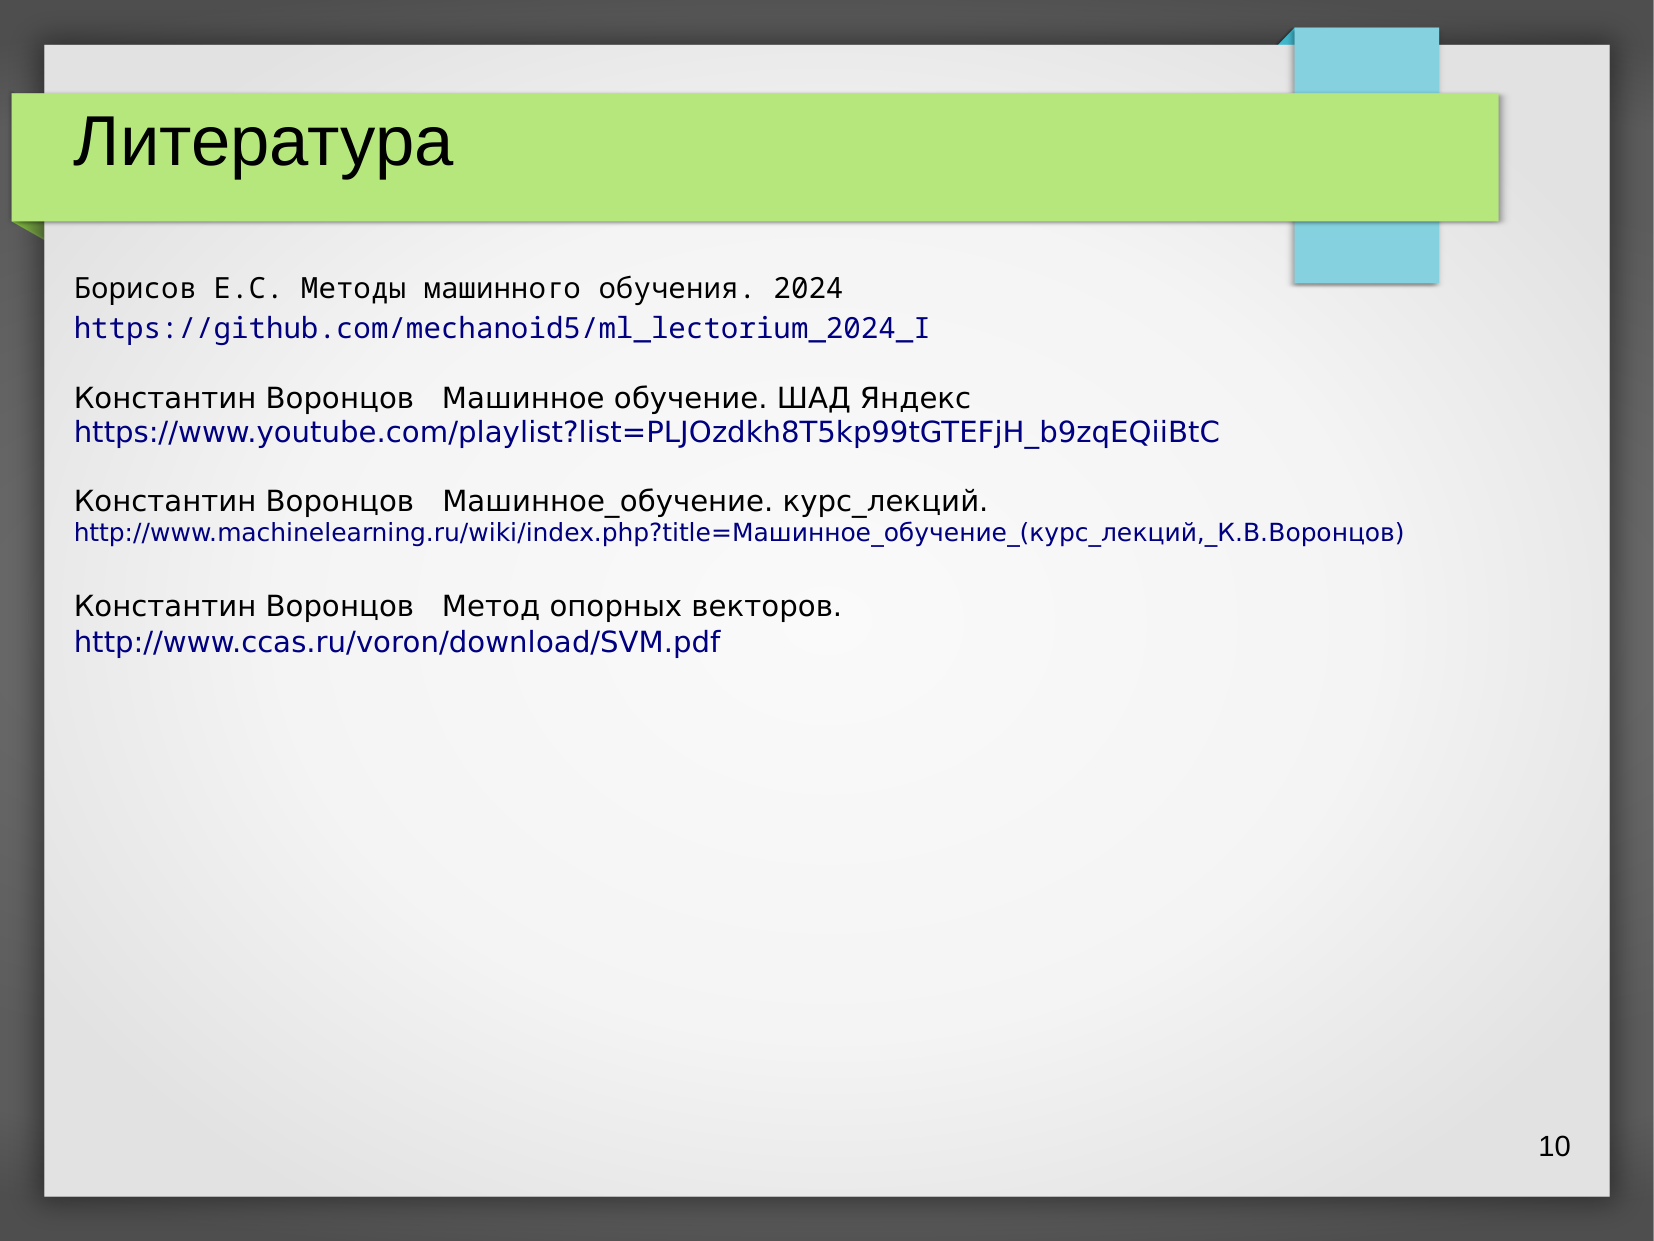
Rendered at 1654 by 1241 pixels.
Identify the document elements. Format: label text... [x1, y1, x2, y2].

text_box Литература [59, 94, 1004, 189]
text_box Борисов Е.С. Методы машинного обучения. 2024 https://github.com/mechanoid5/ml_lectorium_2024_I Константин Воронцов Машинное обучение. ШАД Яндексhttps://www.youtube.com/playlist?list=PLJOzdkh8T5kp99tGTEFjH_b9zqEQiiBtC Константин Воронцов Машинное_обучение. курс_лекций. http://www.machinelearning.ru/wiki/index.php?title=Машинное_обучение_(курс_лекций,_К.В.Воронцов) Константин Воронцов Метод опорных векторов. http://www.ccas.ru/voron/download/SVM.pdf [59, 259, 1583, 789]
picture [0, 0, 1654, 1241]
